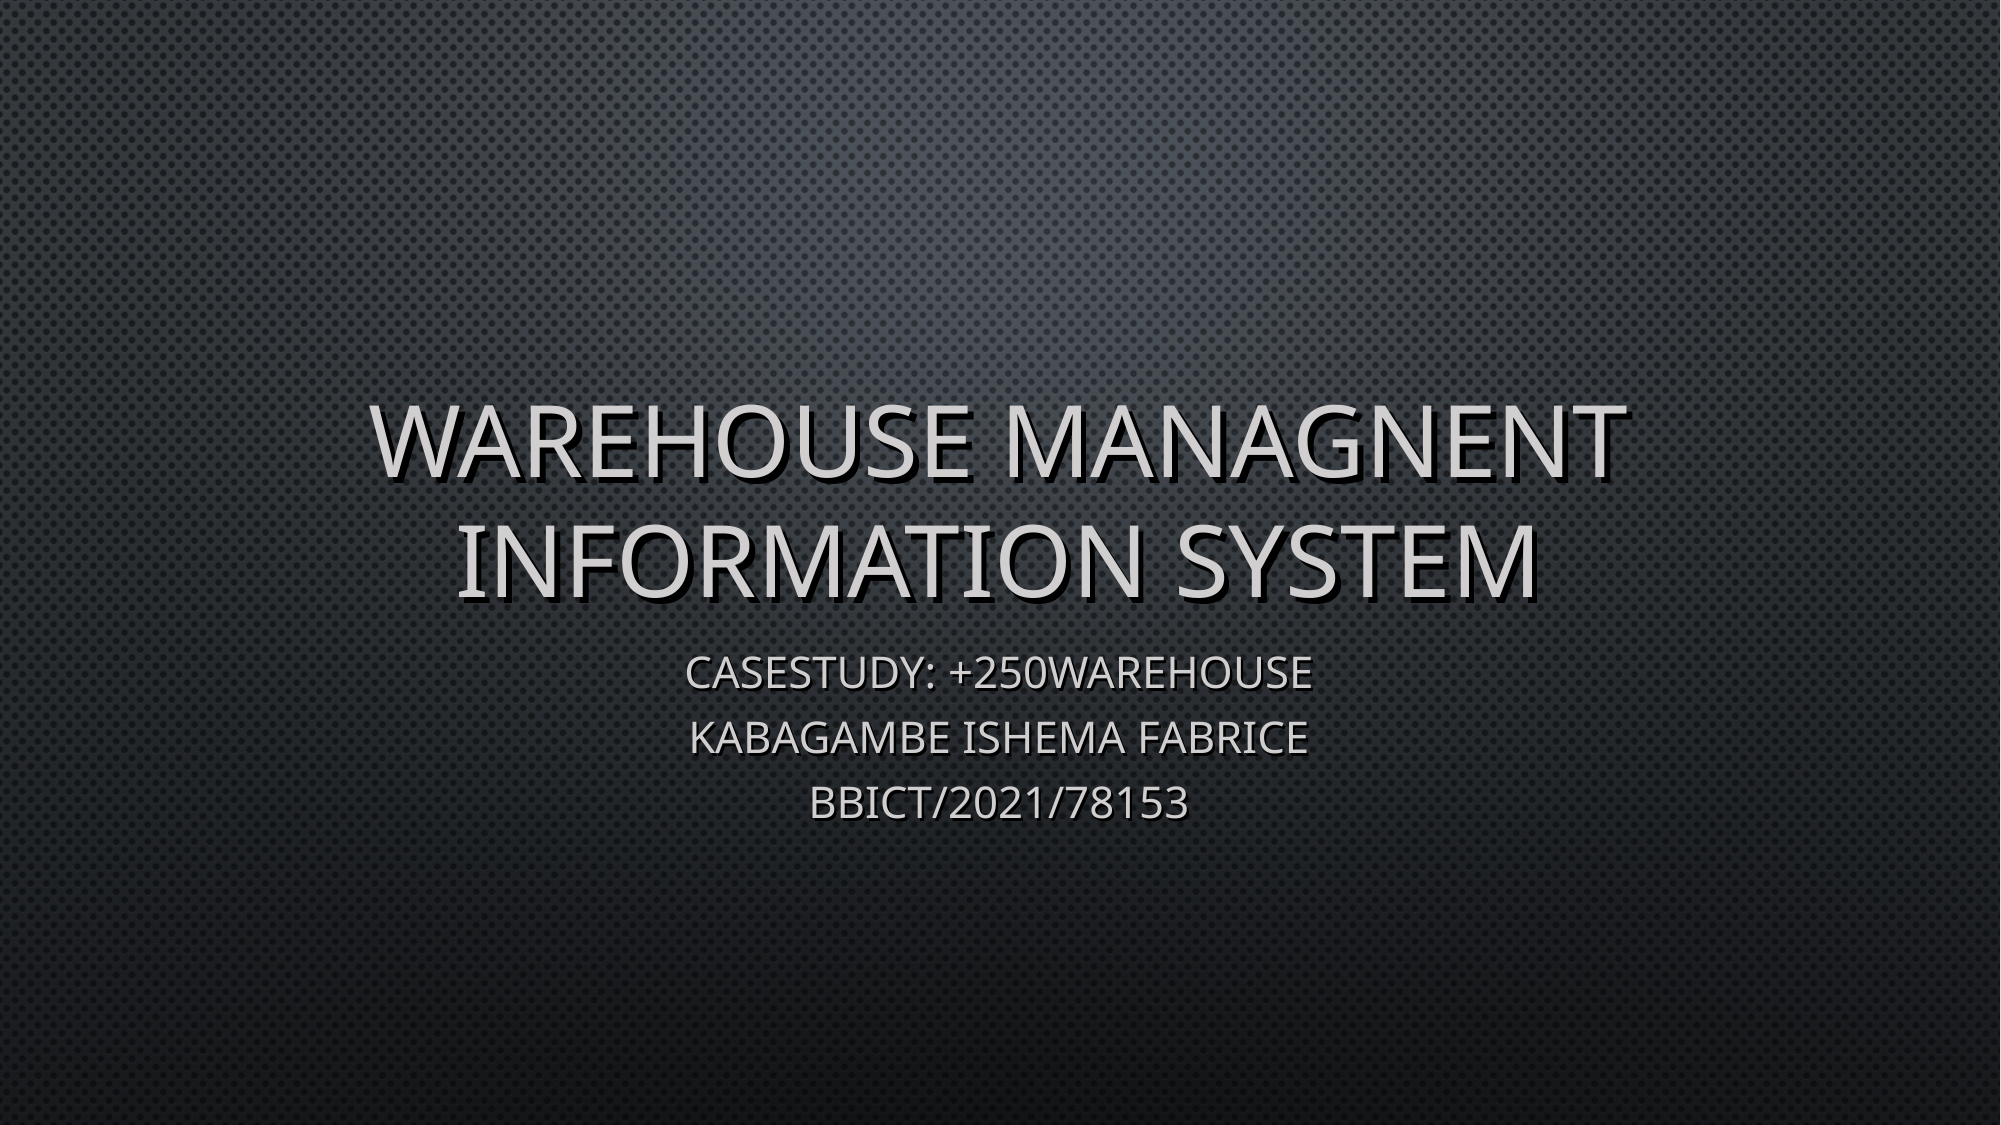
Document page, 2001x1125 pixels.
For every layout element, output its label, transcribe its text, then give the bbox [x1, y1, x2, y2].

subtitle Casestudy: +250warehouse KABAGAMBE Ishema Fabrice Bbict/2021/78153 [287, 637, 1711, 951]
title WAREHOUSE MANAGNENT INFORMATION SYSTEM [287, 99, 1711, 625]
